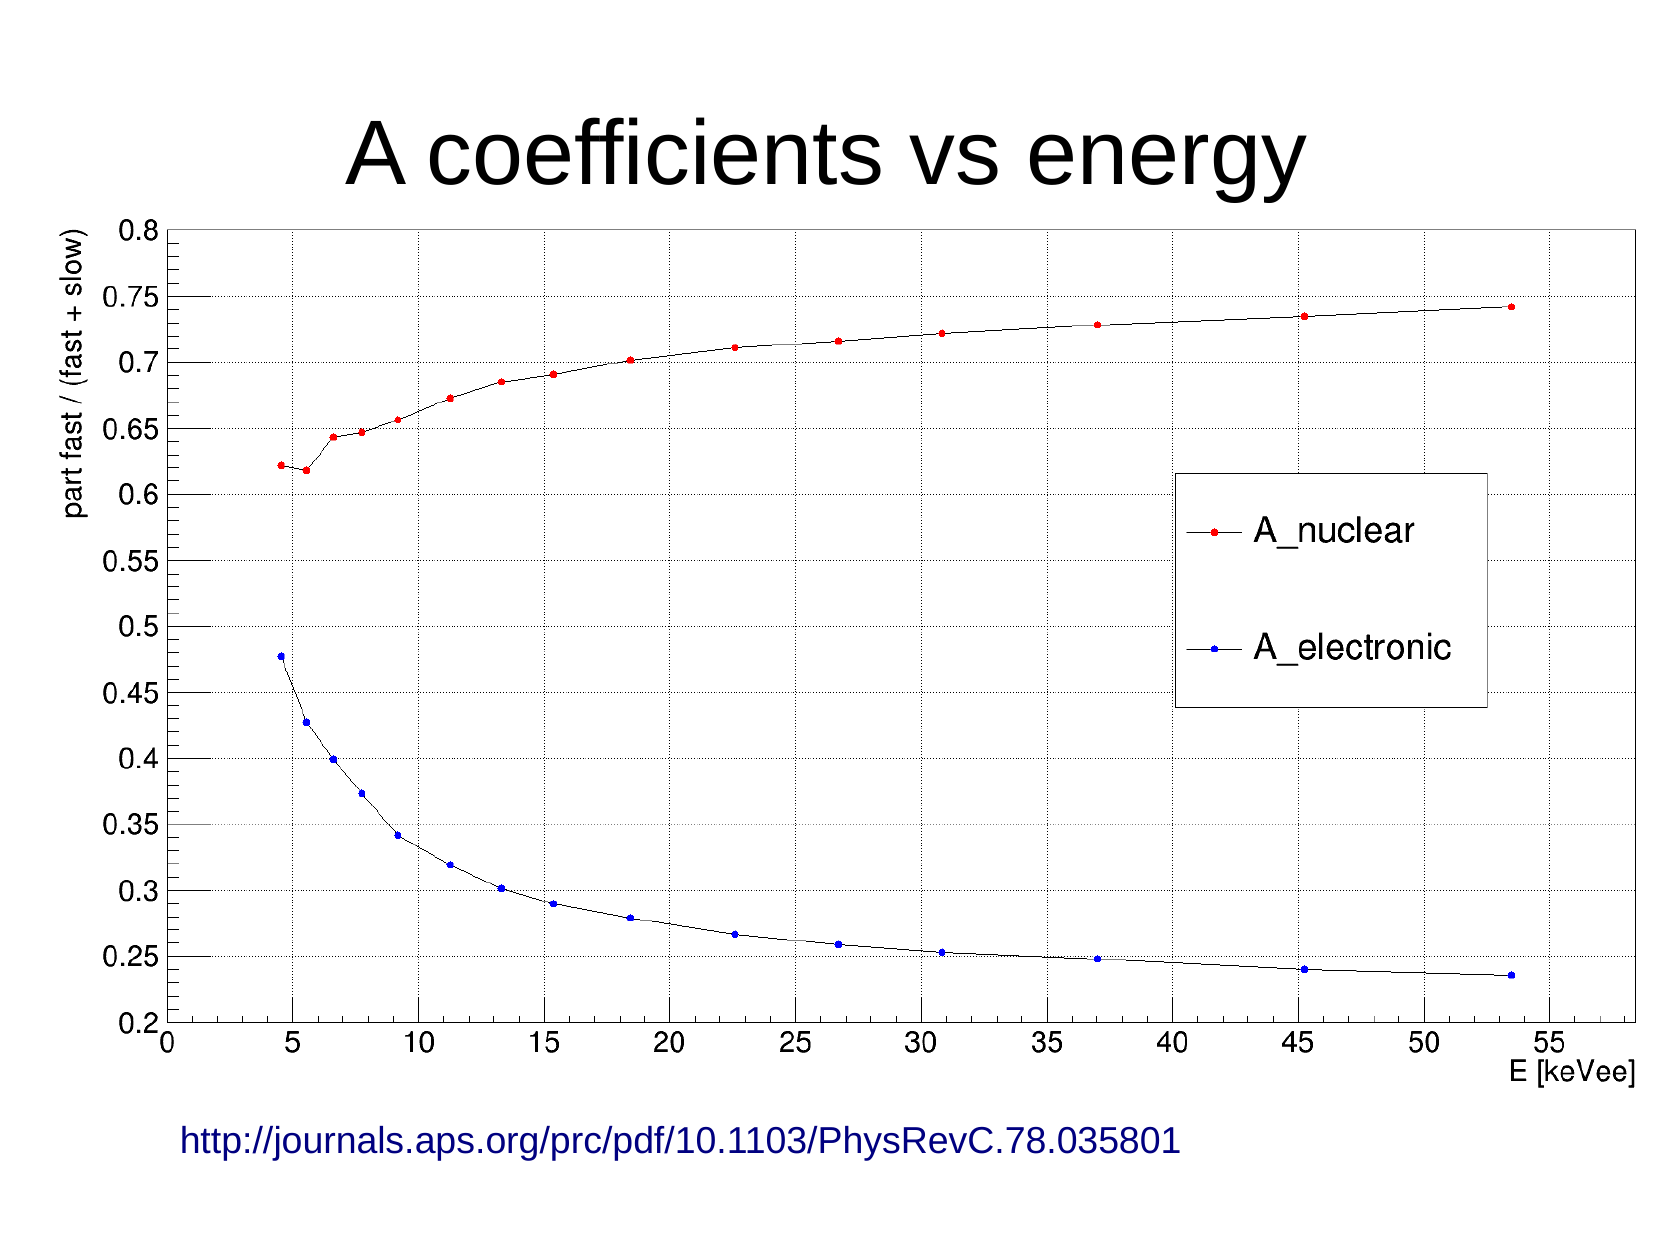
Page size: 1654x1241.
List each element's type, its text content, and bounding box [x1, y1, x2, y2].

title A coefficients vs energy [82, 49, 1571, 210]
picture [2, 210, 1654, 1113]
text_box http://journals.aps.org/prc/pdf/10.1103/PhysRevC.78.035801 [165, 1112, 1388, 1183]
